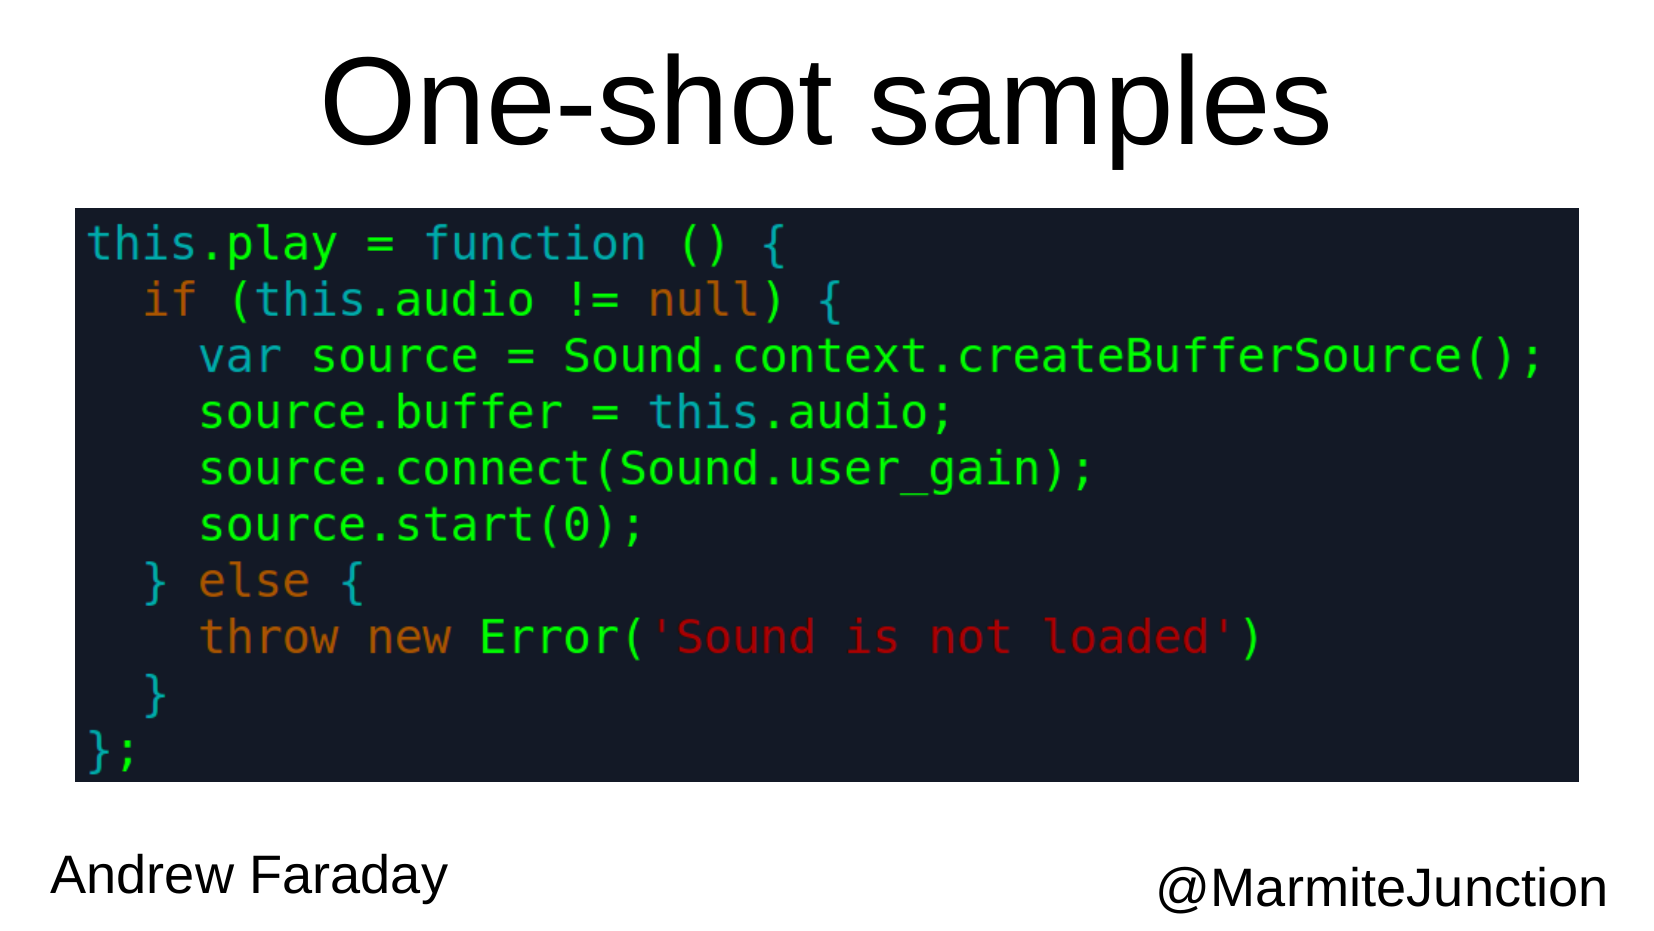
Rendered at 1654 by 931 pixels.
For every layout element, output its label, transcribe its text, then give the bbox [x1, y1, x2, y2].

text_box @MarmiteJunction [1080, 850, 1625, 926]
text_box Andrew Faraday [35, 837, 579, 913]
picture [75, 208, 1579, 783]
text_box One-shot samples [23, 23, 1630, 591]
